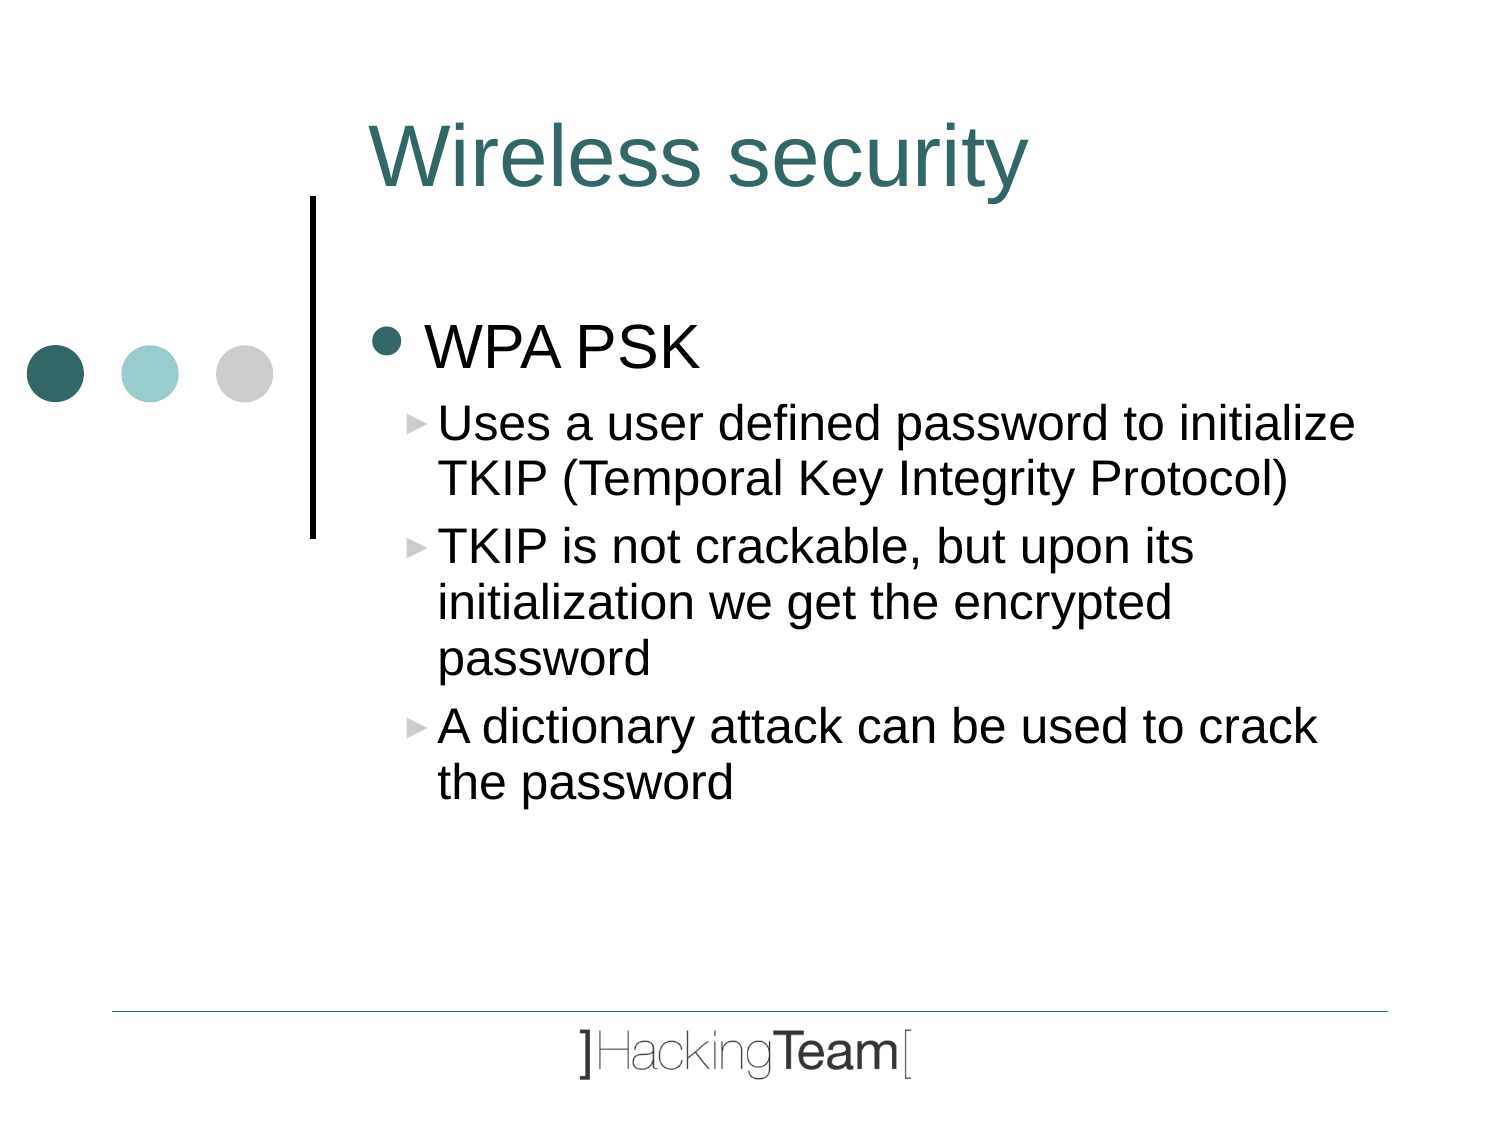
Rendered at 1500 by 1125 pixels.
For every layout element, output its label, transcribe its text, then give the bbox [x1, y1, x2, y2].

picture [574, 1041, 916, 1084]
title Wireless security [249, 38, 1401, 275]
list WPA PSK Uses a user defined password to initialize TKIP (Temporal Key Integrity Protocol) TKIP is not crackable, but upon its initialization we get the encrypted password A dictionary attack can be used to crack the password [249, 312, 1401, 1041]
